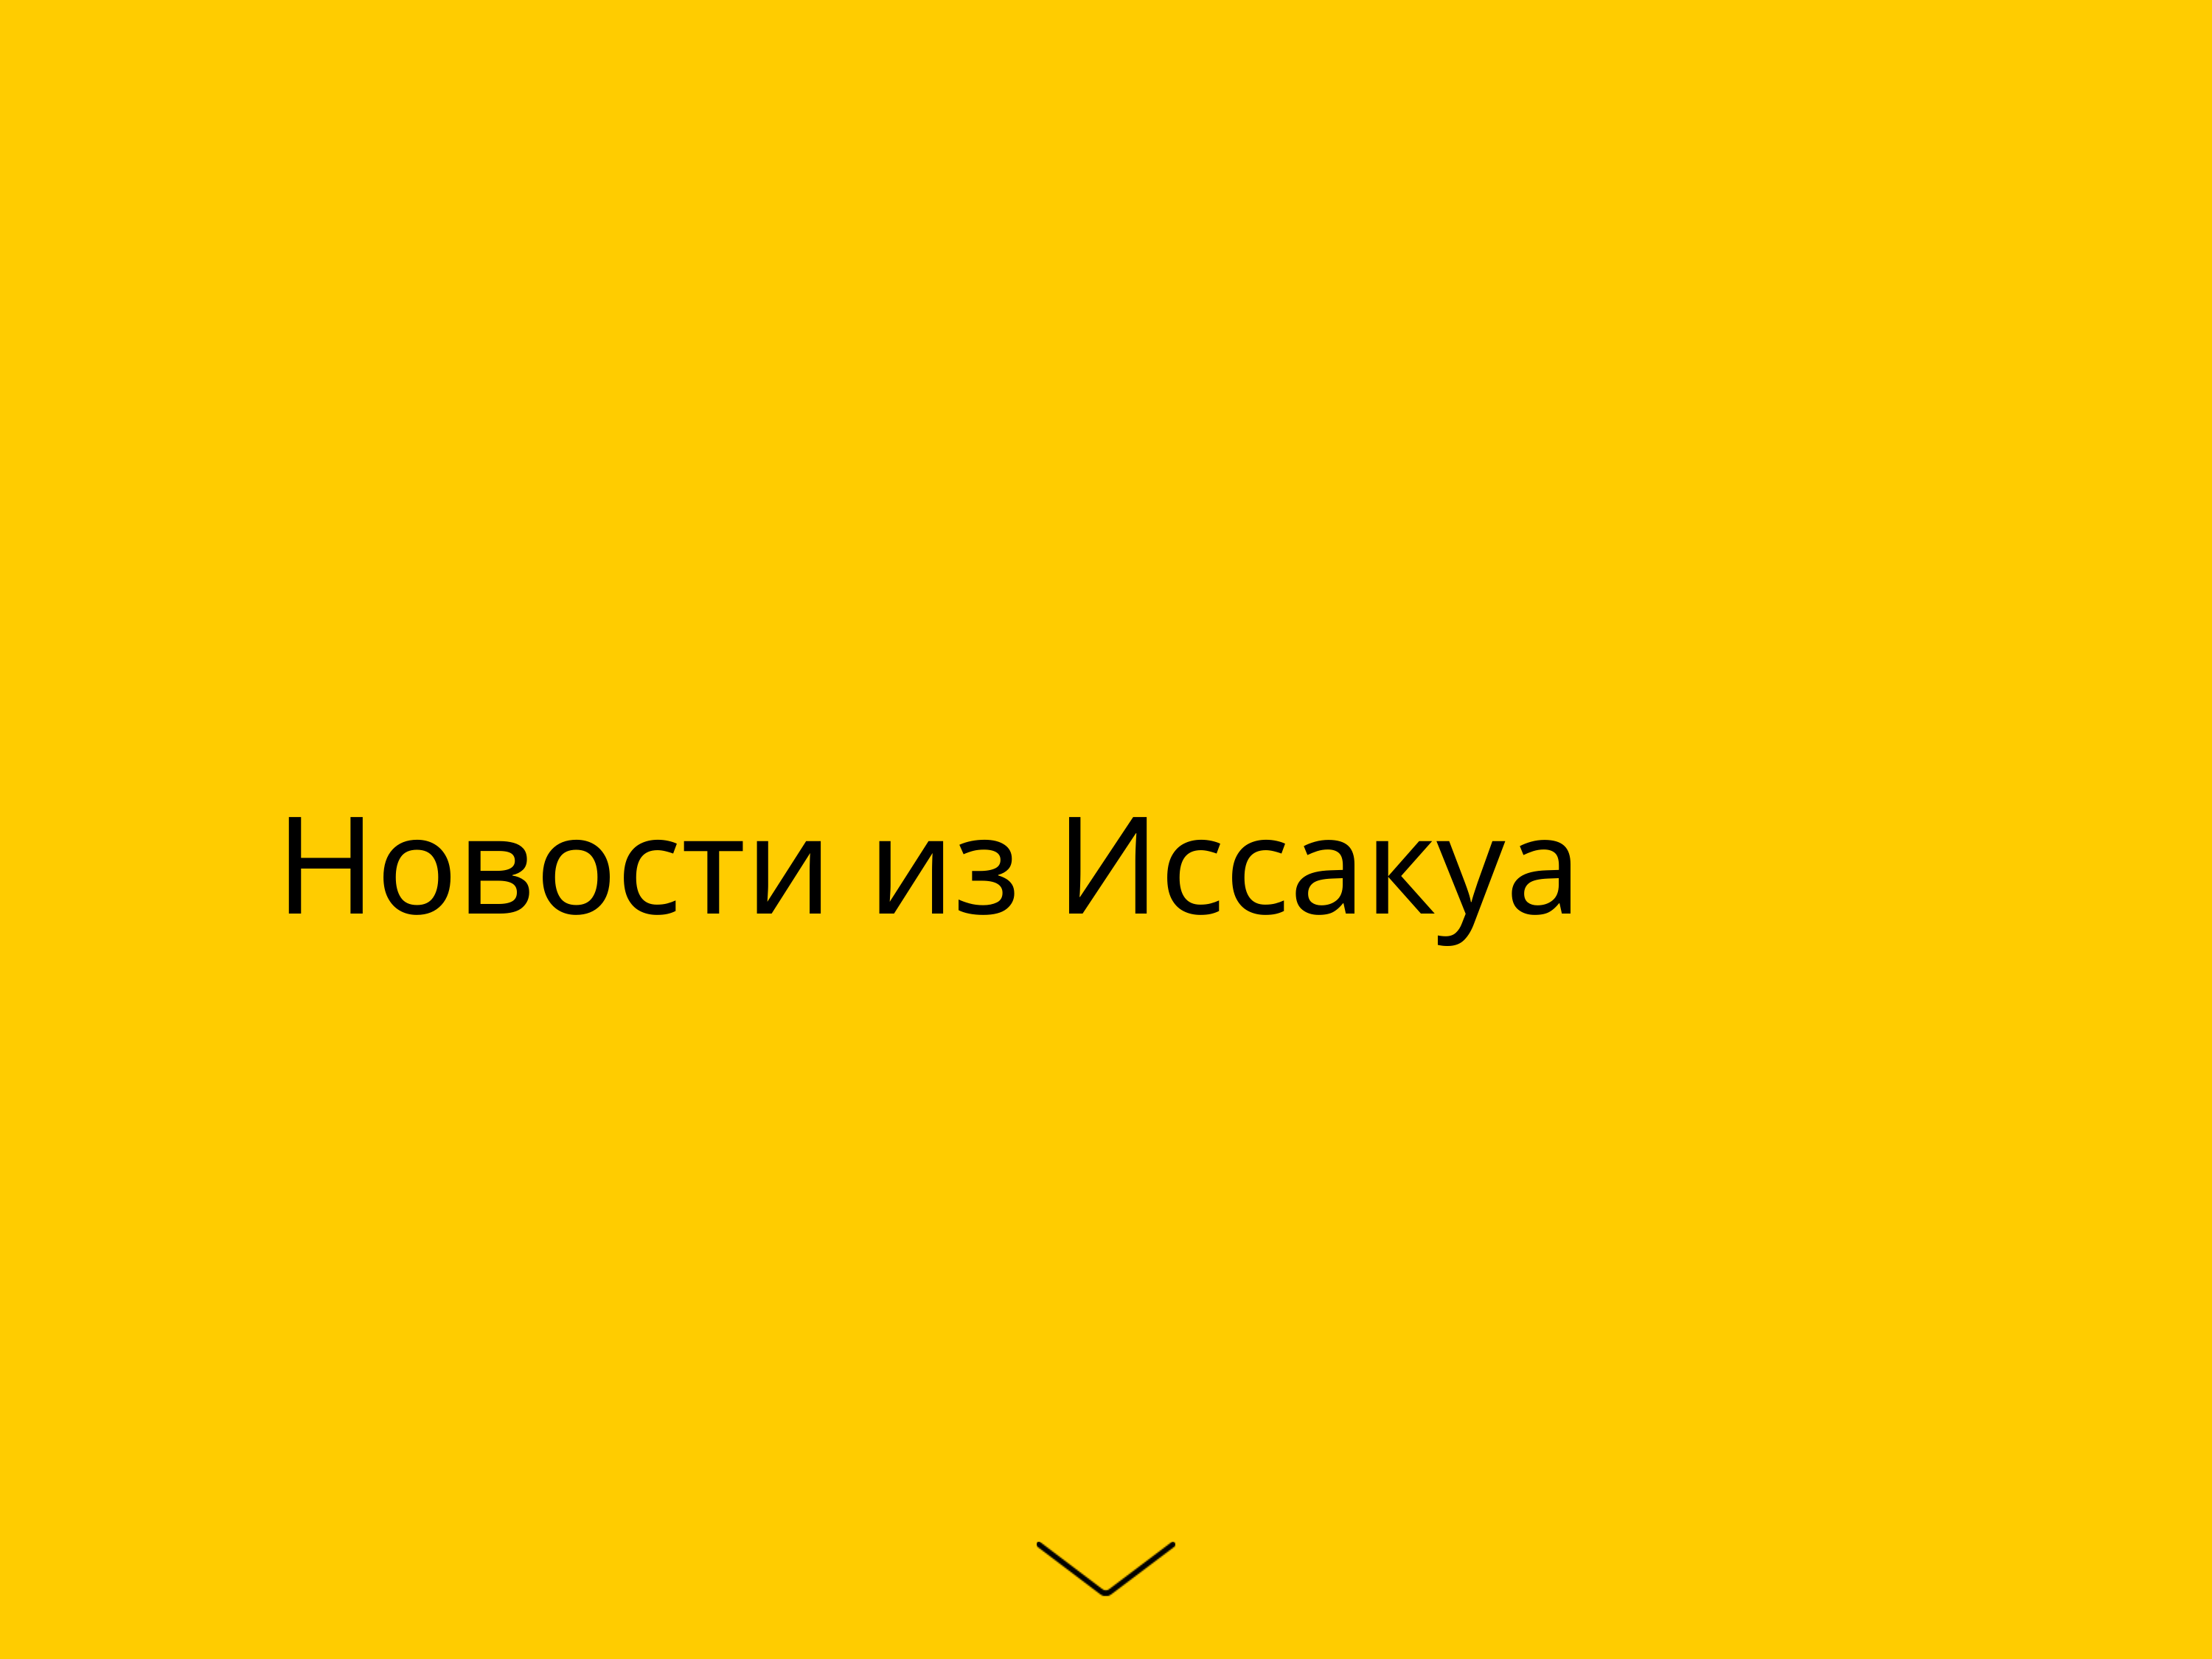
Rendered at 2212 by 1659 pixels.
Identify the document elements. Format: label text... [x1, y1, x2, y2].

title Новости из Иссакуа [276, 490, 1935, 1229]
picture [1037, 1542, 1175, 1598]
